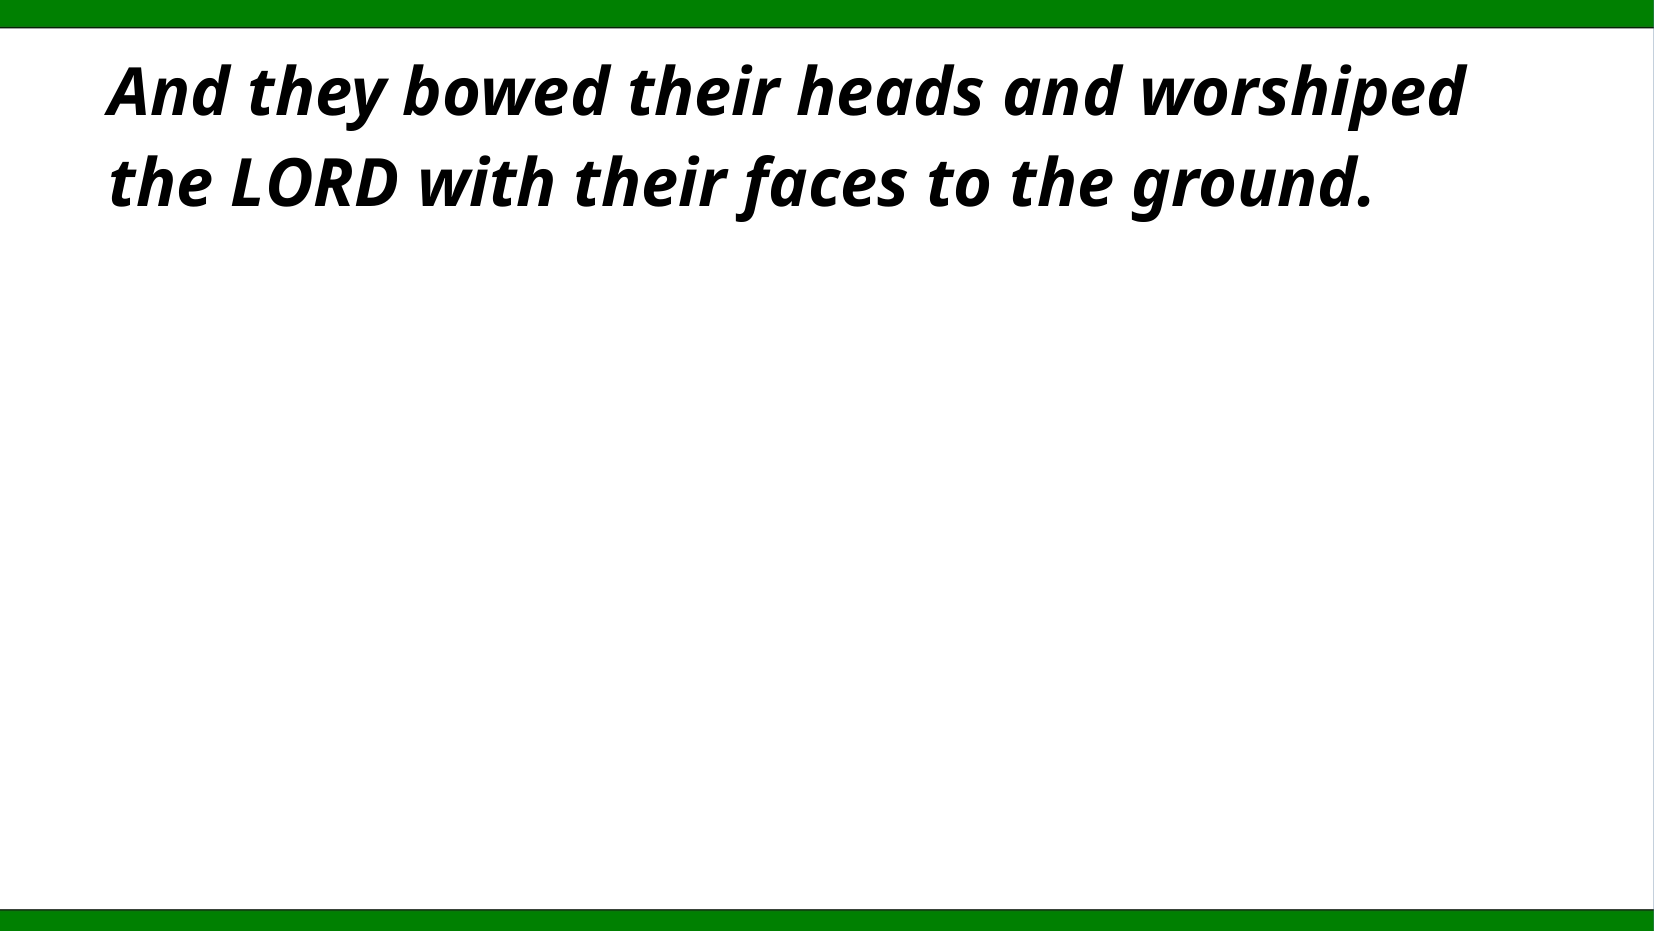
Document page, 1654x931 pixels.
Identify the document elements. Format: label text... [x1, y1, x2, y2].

picture [0, 0, 1654, 931]
text_box And they bowed their heads and worshiped the LORD with their faces to the ground. [93, 36, 1564, 229]
